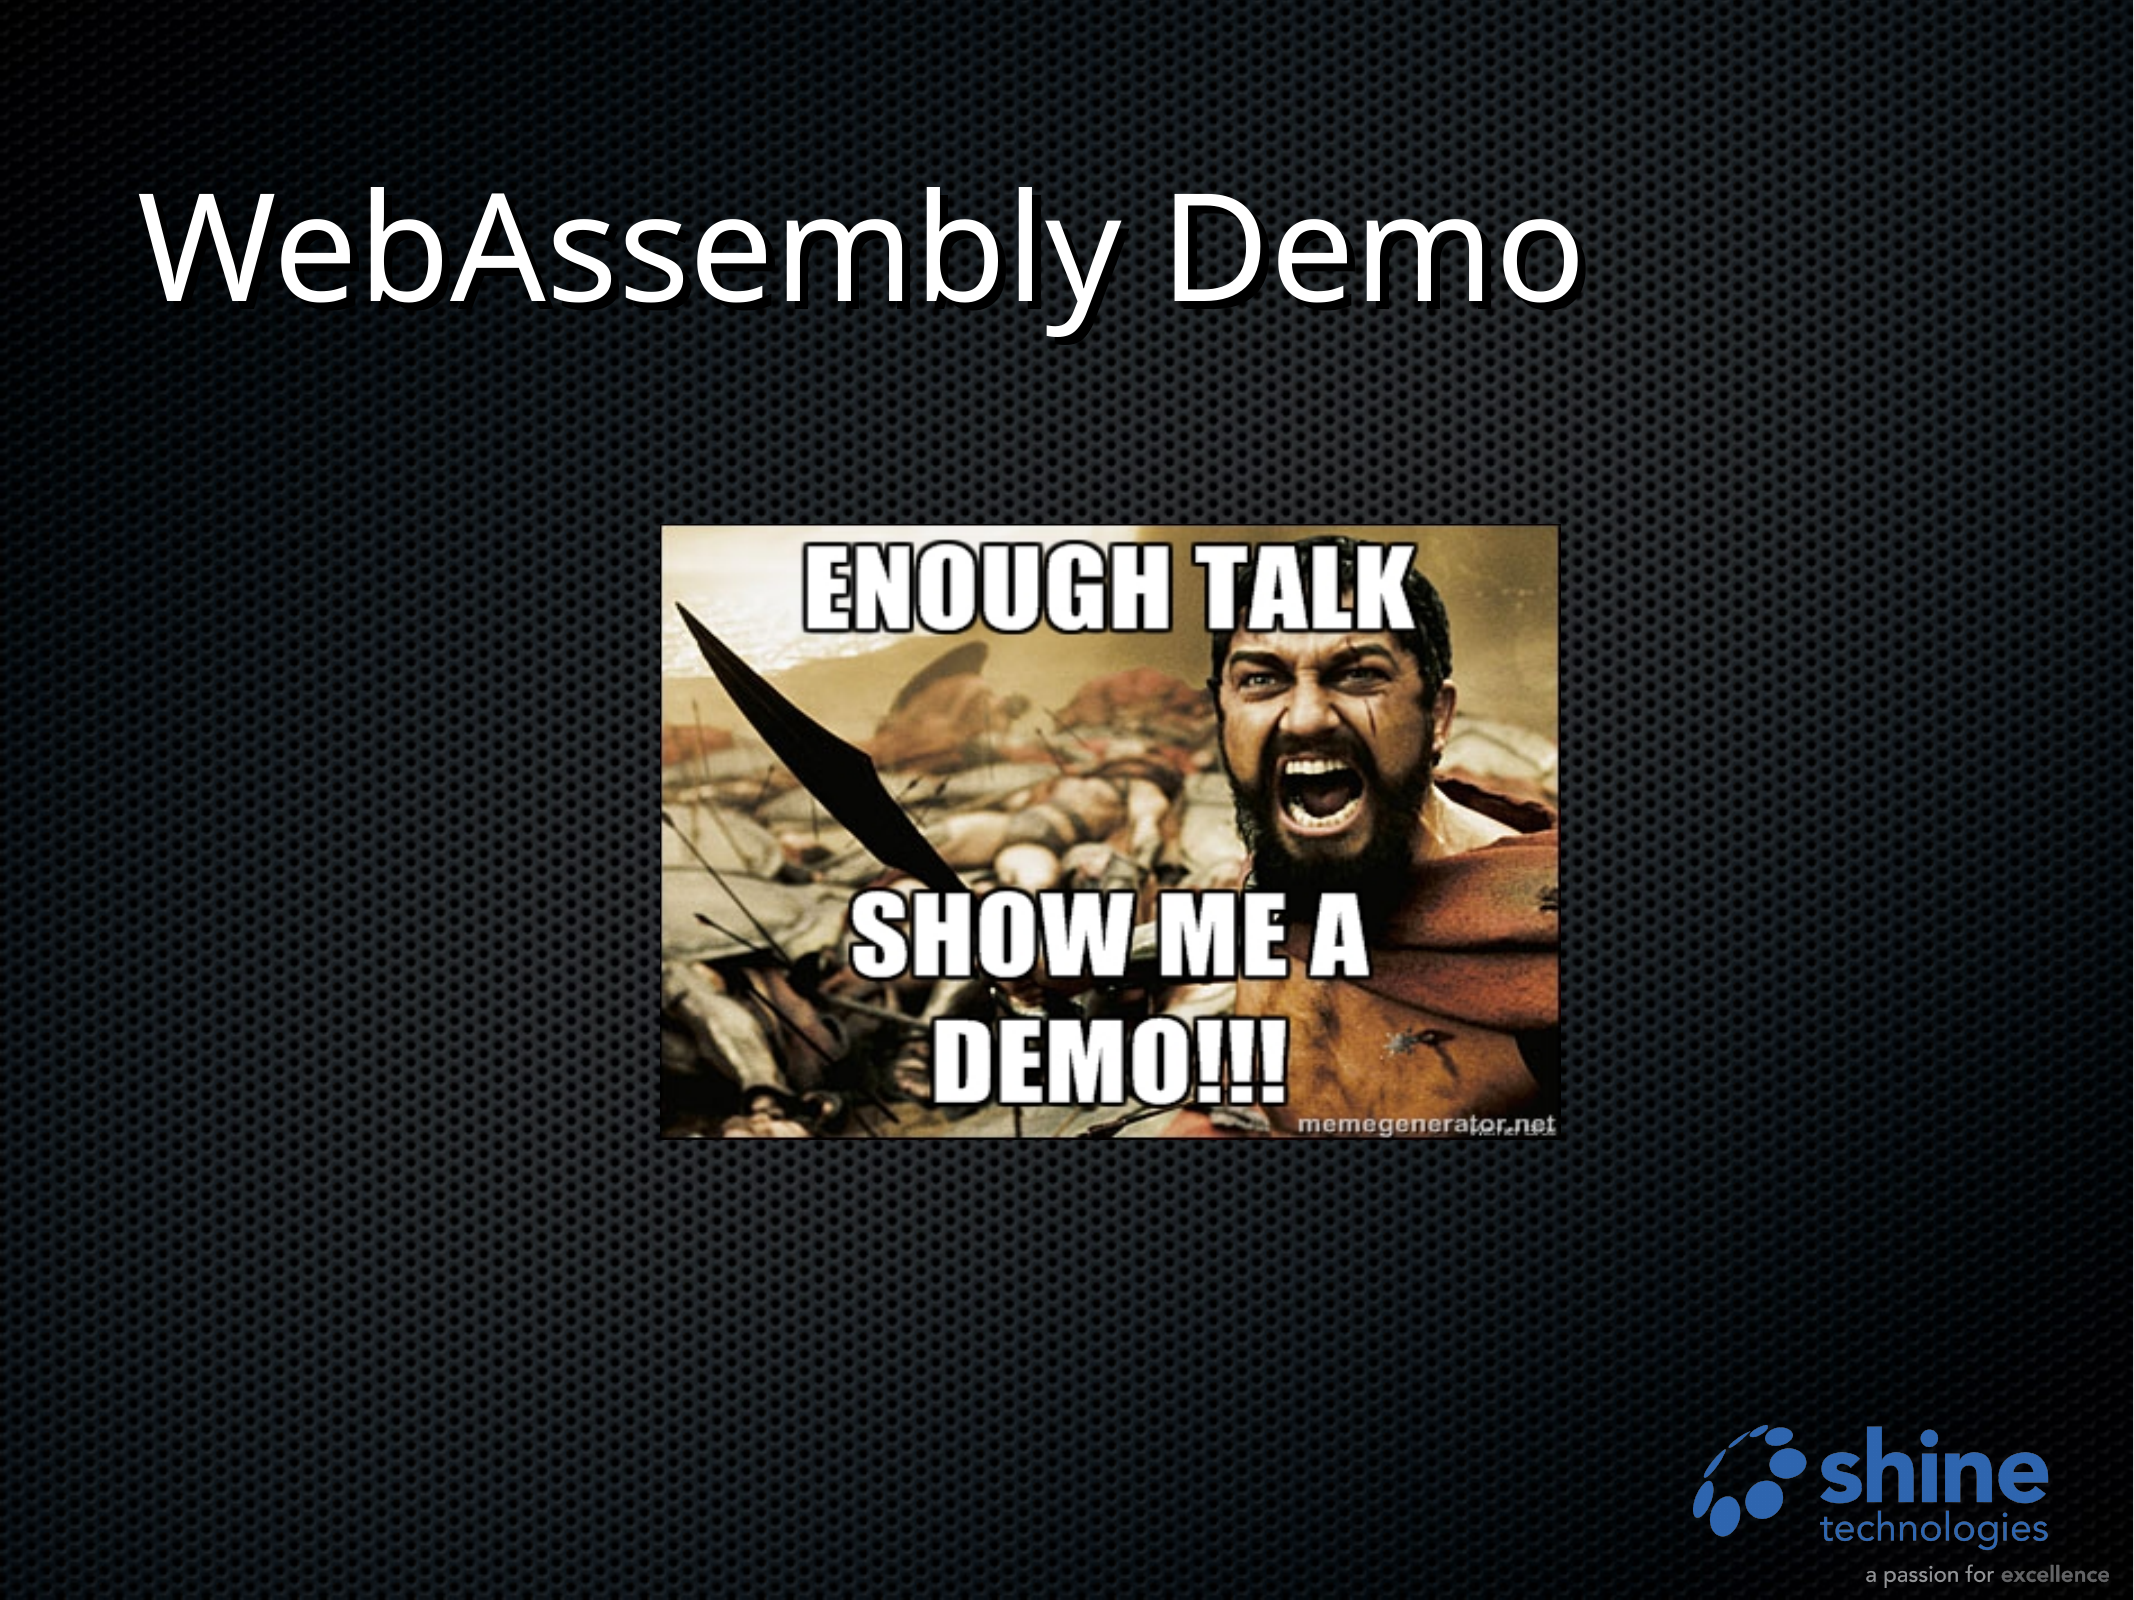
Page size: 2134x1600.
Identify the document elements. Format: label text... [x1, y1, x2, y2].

title WebAssembly Demo [129, 41, 2005, 442]
picture [0, 0, 2134, 1600]
